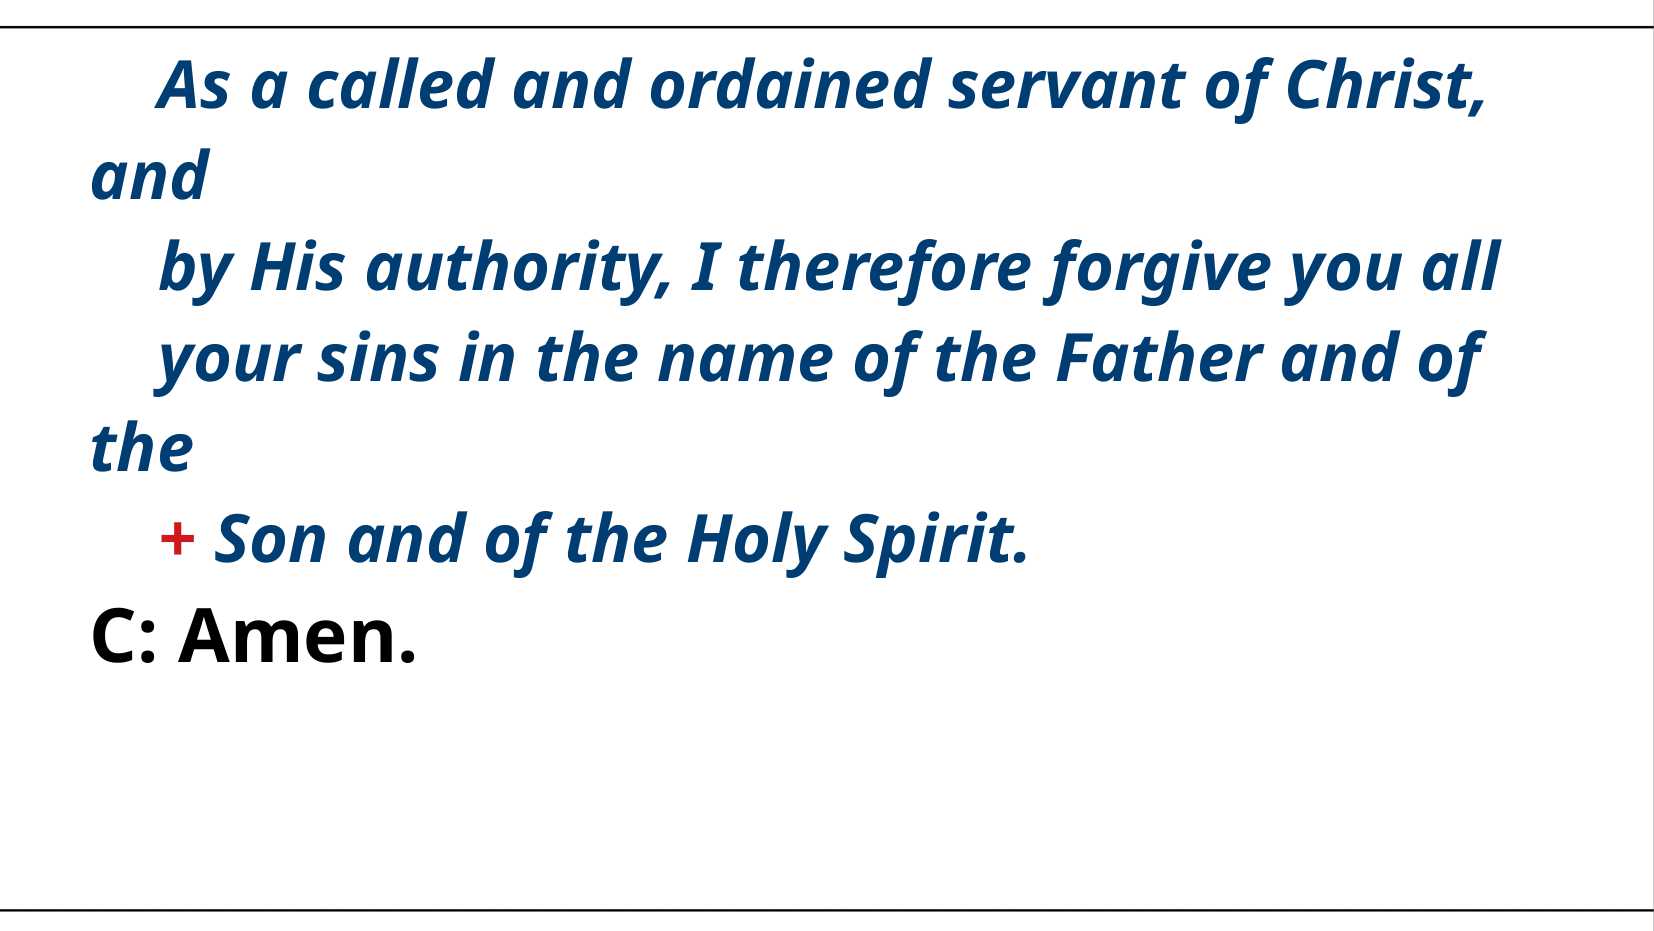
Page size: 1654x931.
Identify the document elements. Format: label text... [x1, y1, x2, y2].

picture [0, 0, 1654, 931]
text_box As a called and ordained servant of Christ, and by His authority, I therefore forgive you all your sins in the name of the Father and of the + Son and of the Holy Spirit. C: Amen. [75, 30, 1591, 500]
